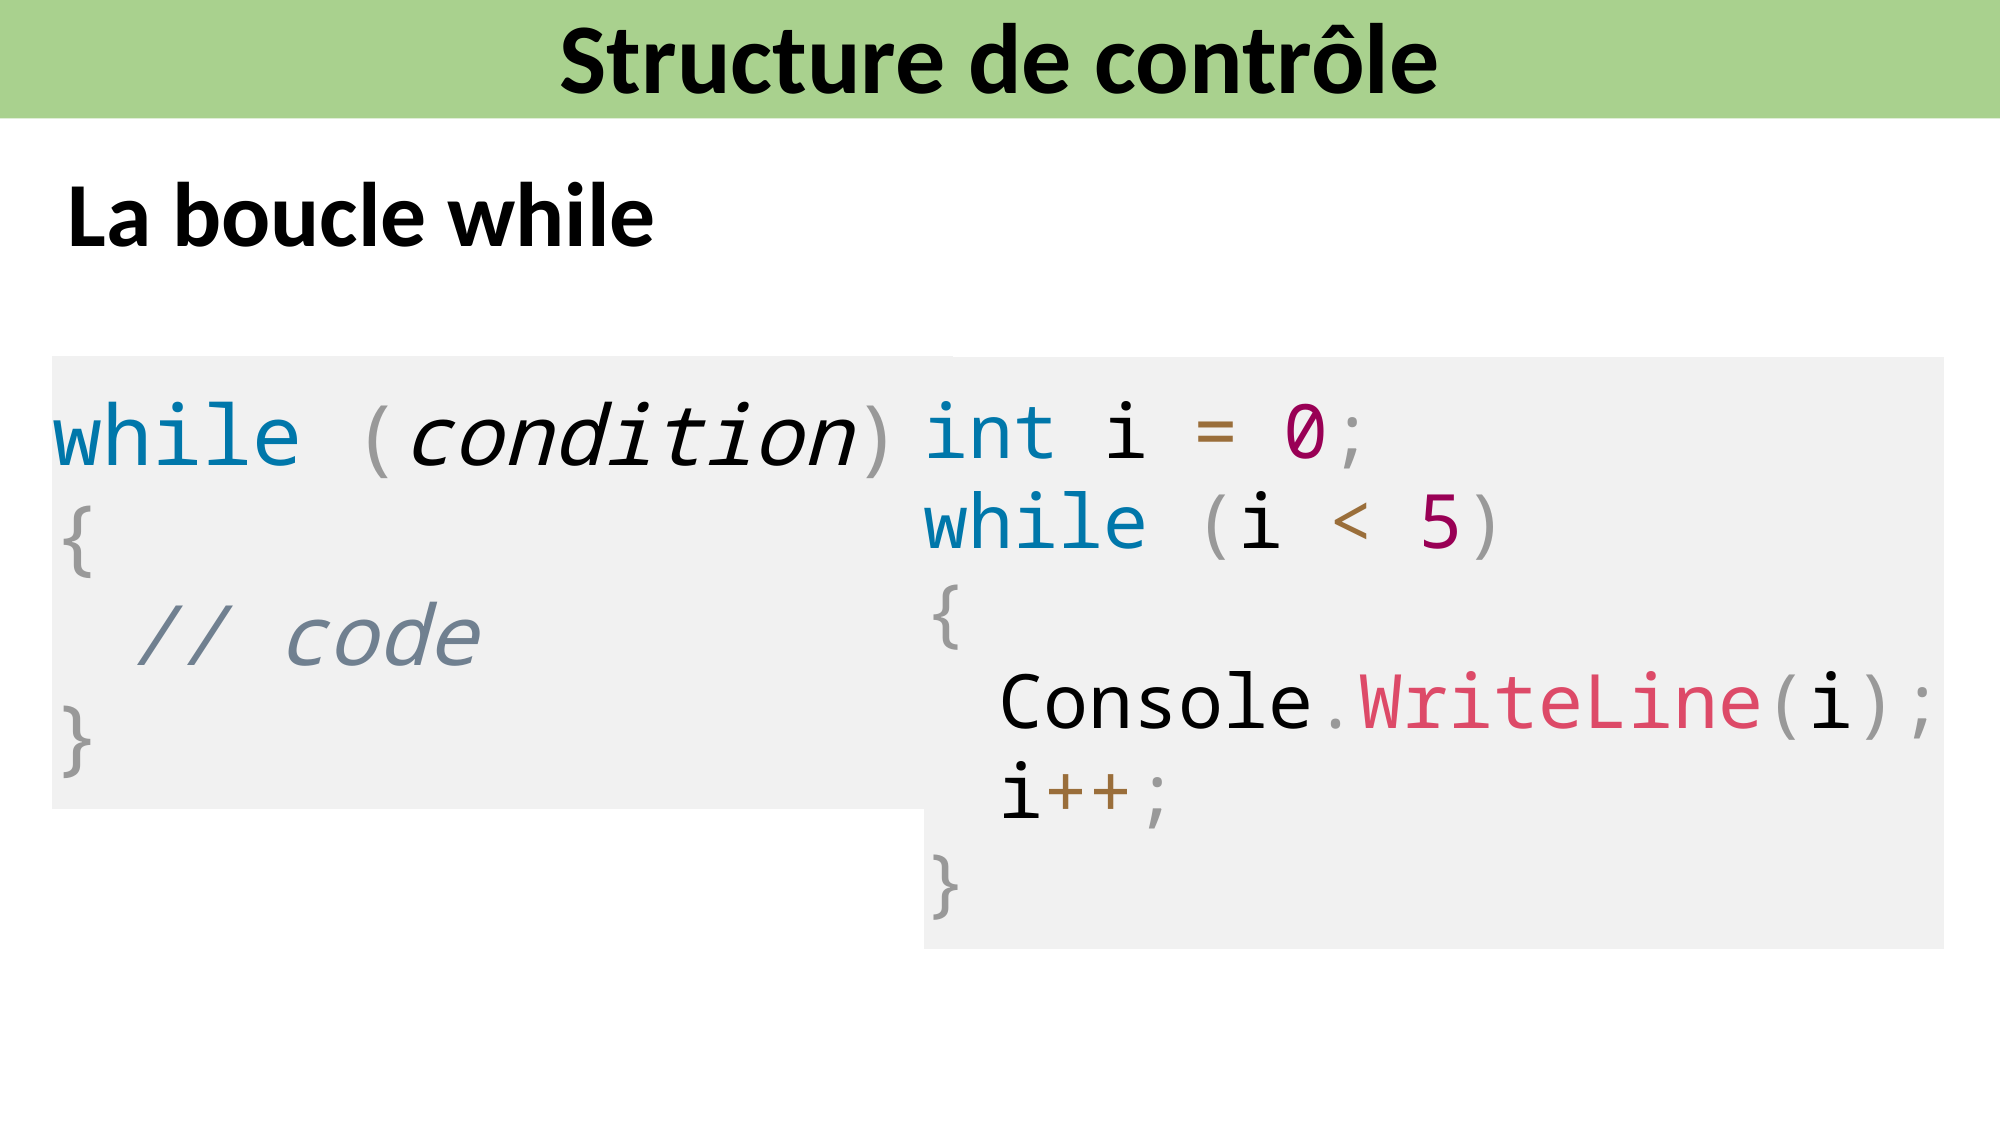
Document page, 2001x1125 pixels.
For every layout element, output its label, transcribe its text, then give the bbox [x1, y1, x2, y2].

text_box La boucle while [52, 147, 1936, 274]
text_box while (condition) { // code } [52, 356, 953, 809]
text_box int i = 0; while (i < 5) { Console.WriteLine(i); i++; } [924, 357, 1944, 949]
title Structure de contrôle [0, 0, 2000, 119]
